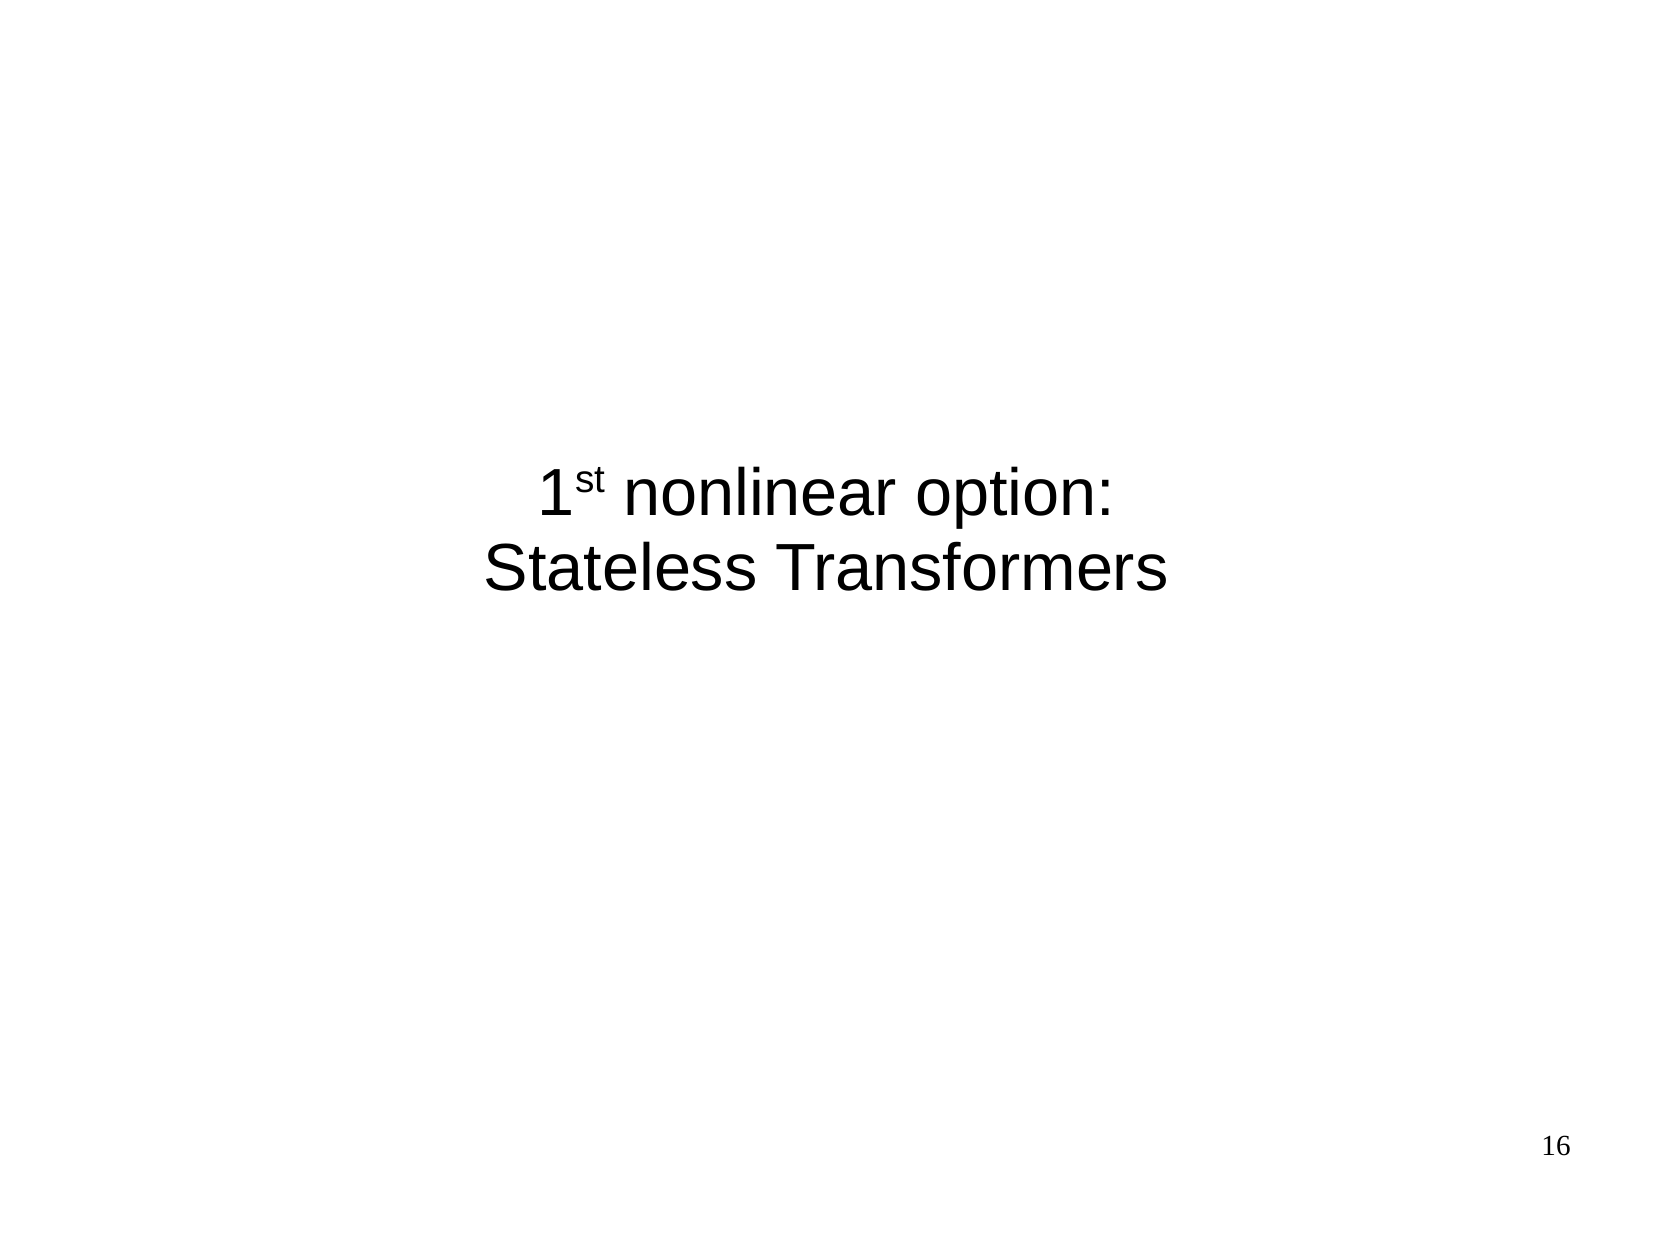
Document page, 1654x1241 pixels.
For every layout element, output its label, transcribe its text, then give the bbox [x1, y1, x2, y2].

subtitle 1st nonlinear option: Stateless Transformers [82, 49, 1571, 1010]
